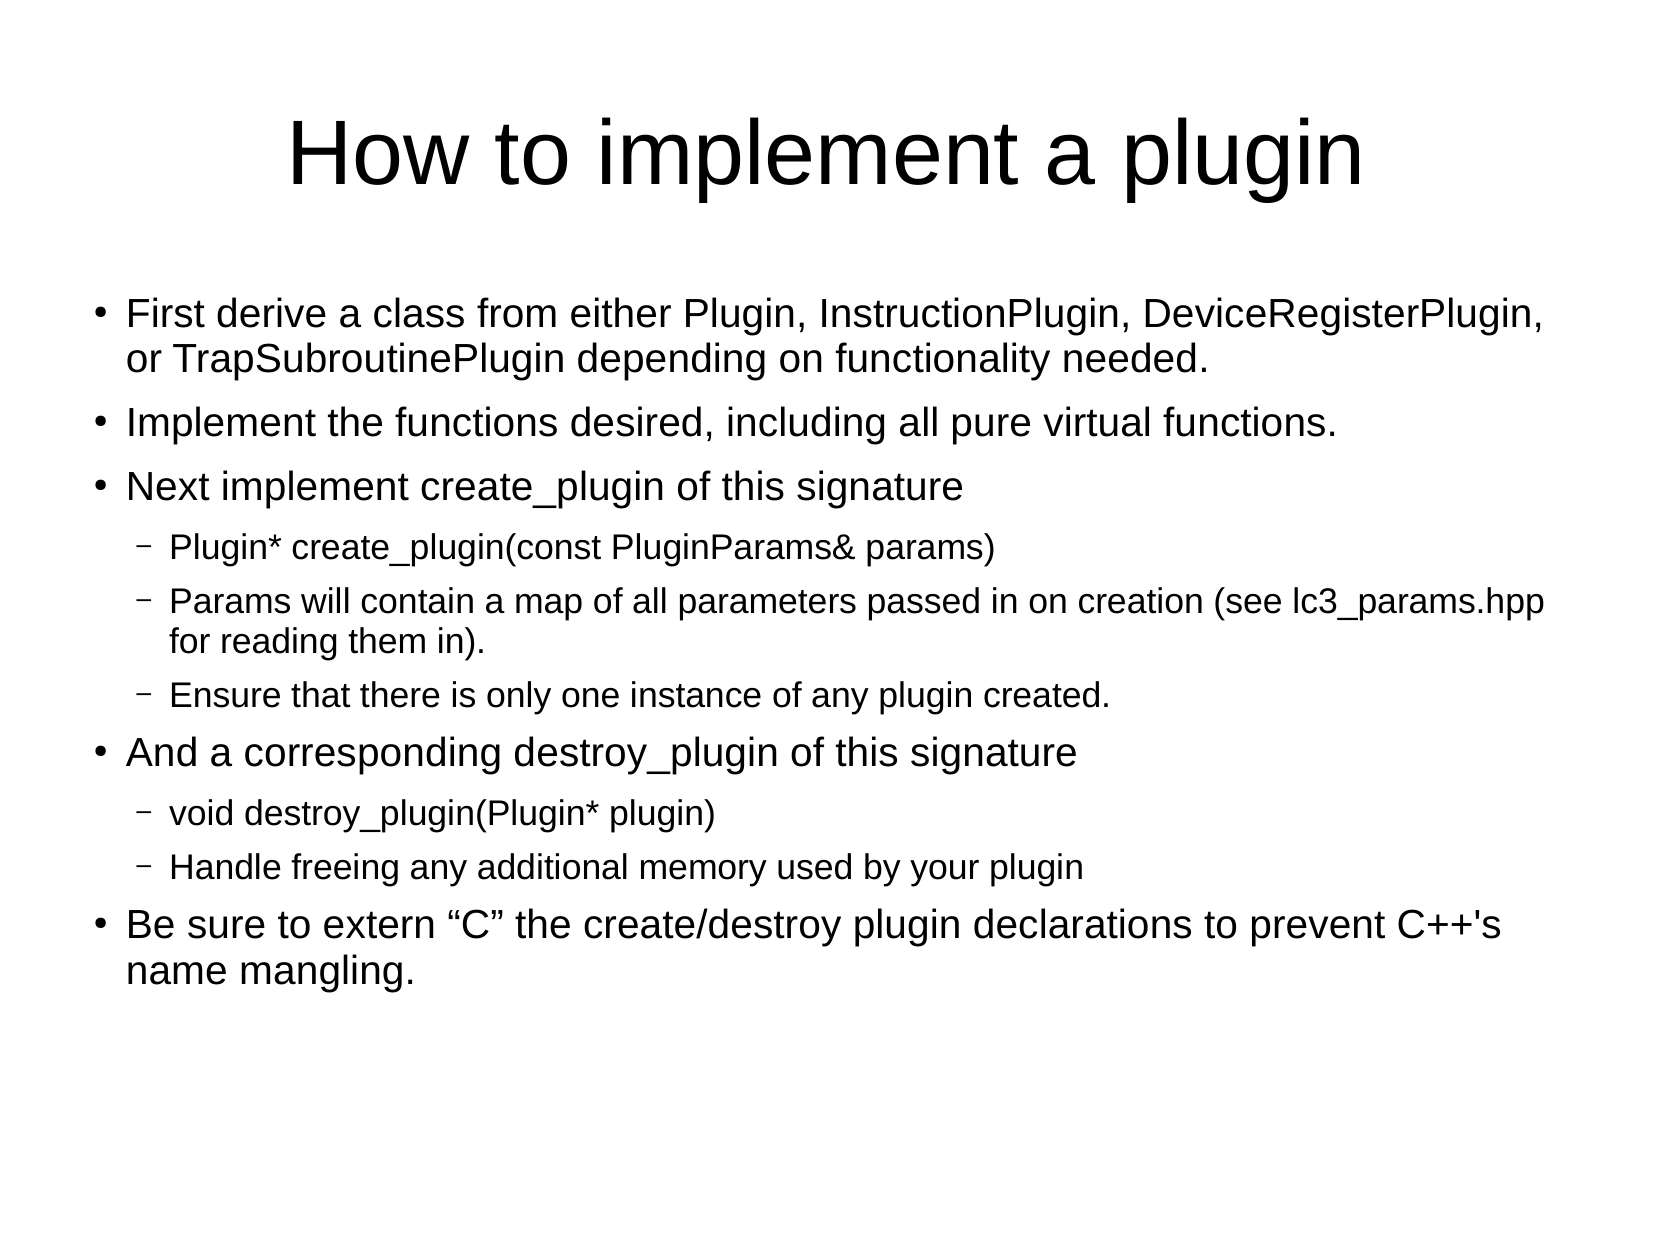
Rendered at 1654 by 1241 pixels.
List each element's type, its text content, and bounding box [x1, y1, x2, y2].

list First derive a class from either Plugin, InstructionPlugin, DeviceRegisterPlugin, or TrapSubroutinePlugin depending on functionality needed. Implement the functions desired, including all pure virtual functions. Next implement create_plugin of this signature Plugin* create_plugin(const PluginParams& params) Params will contain a map of all parameters passed in on creation (see lc3_params.hpp for reading them in). Ensure that there is only one instance of any plugin created. And a corresponding destroy_plugin of this signature void destroy_plugin(Plugin* plugin) Handle freeing any additional memory used by your plugin Be sure to extern “C” the create/destroy plugin declarations to prevent C++'s name mangling. [82, 290, 1571, 1010]
title How to implement a plugin [82, 49, 1571, 257]
